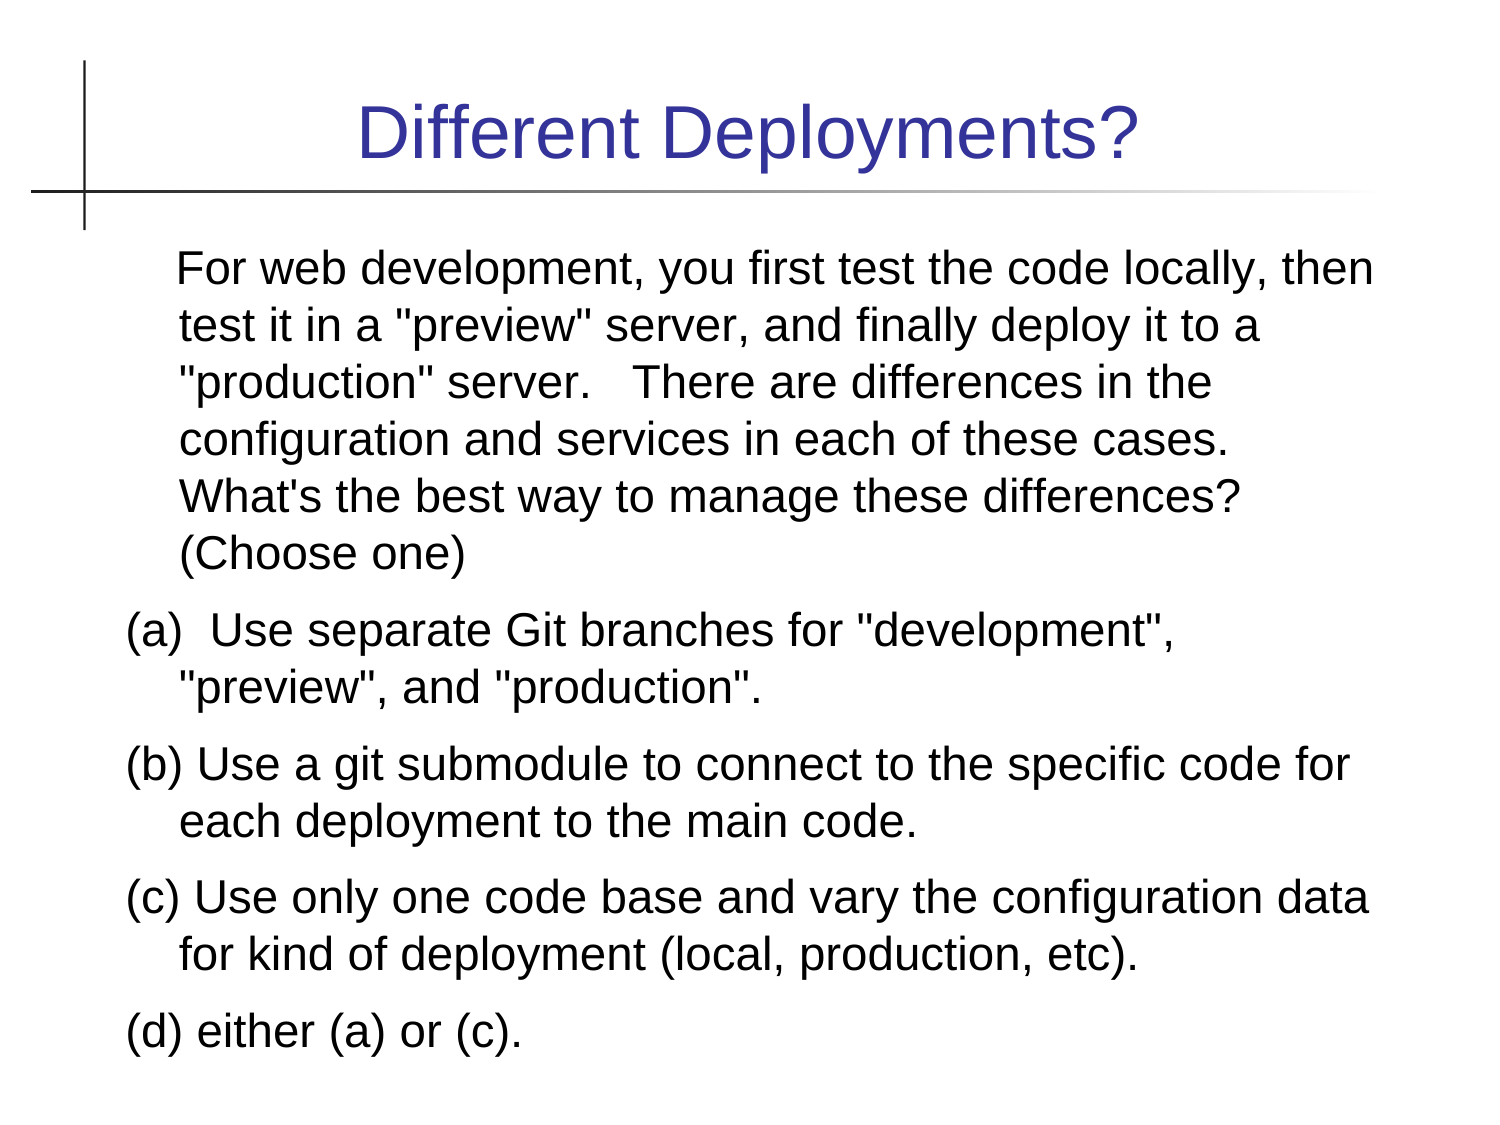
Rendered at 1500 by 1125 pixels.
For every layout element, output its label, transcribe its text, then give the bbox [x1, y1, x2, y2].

title Different Deployments? [100, 42, 1397, 182]
list For web development, you first test the code locally, then test it in a "preview" server, and finally deploy it to a "production" server. There are differences in the configuration and services in each of these cases. What's the best way to manage these differences? (Choose one) (a) Use separate Git branches for "development", "preview", and "production". (b) Use a git submodule to connect to the specific code for each deployment to the main code. (c) Use only one code base and vary the configuration data for kind of deployment (local, production, etc). (d) either (a) or (c). [110, 229, 1408, 1066]
